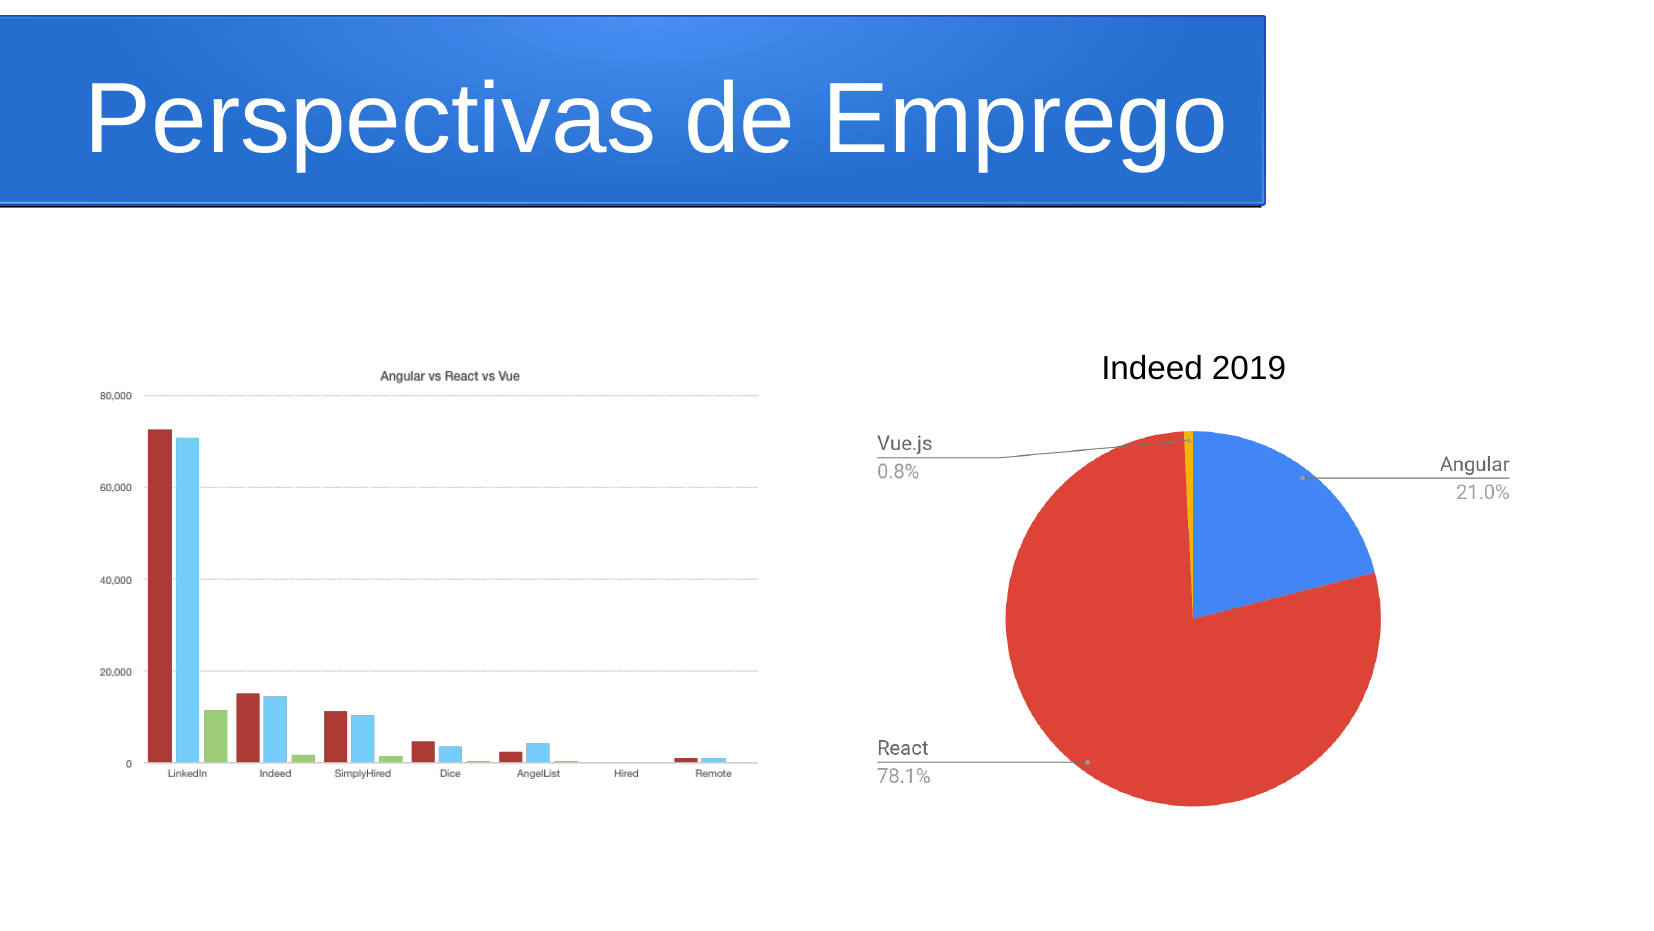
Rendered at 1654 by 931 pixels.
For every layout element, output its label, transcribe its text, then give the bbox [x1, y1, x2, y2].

picture [0, 13, 1269, 211]
picture [856, 410, 1530, 827]
text_box Indeed 2019 [1086, 338, 1359, 394]
text_box Perspectivas de Emprego [70, 44, 1252, 180]
picture [100, 368, 759, 780]
